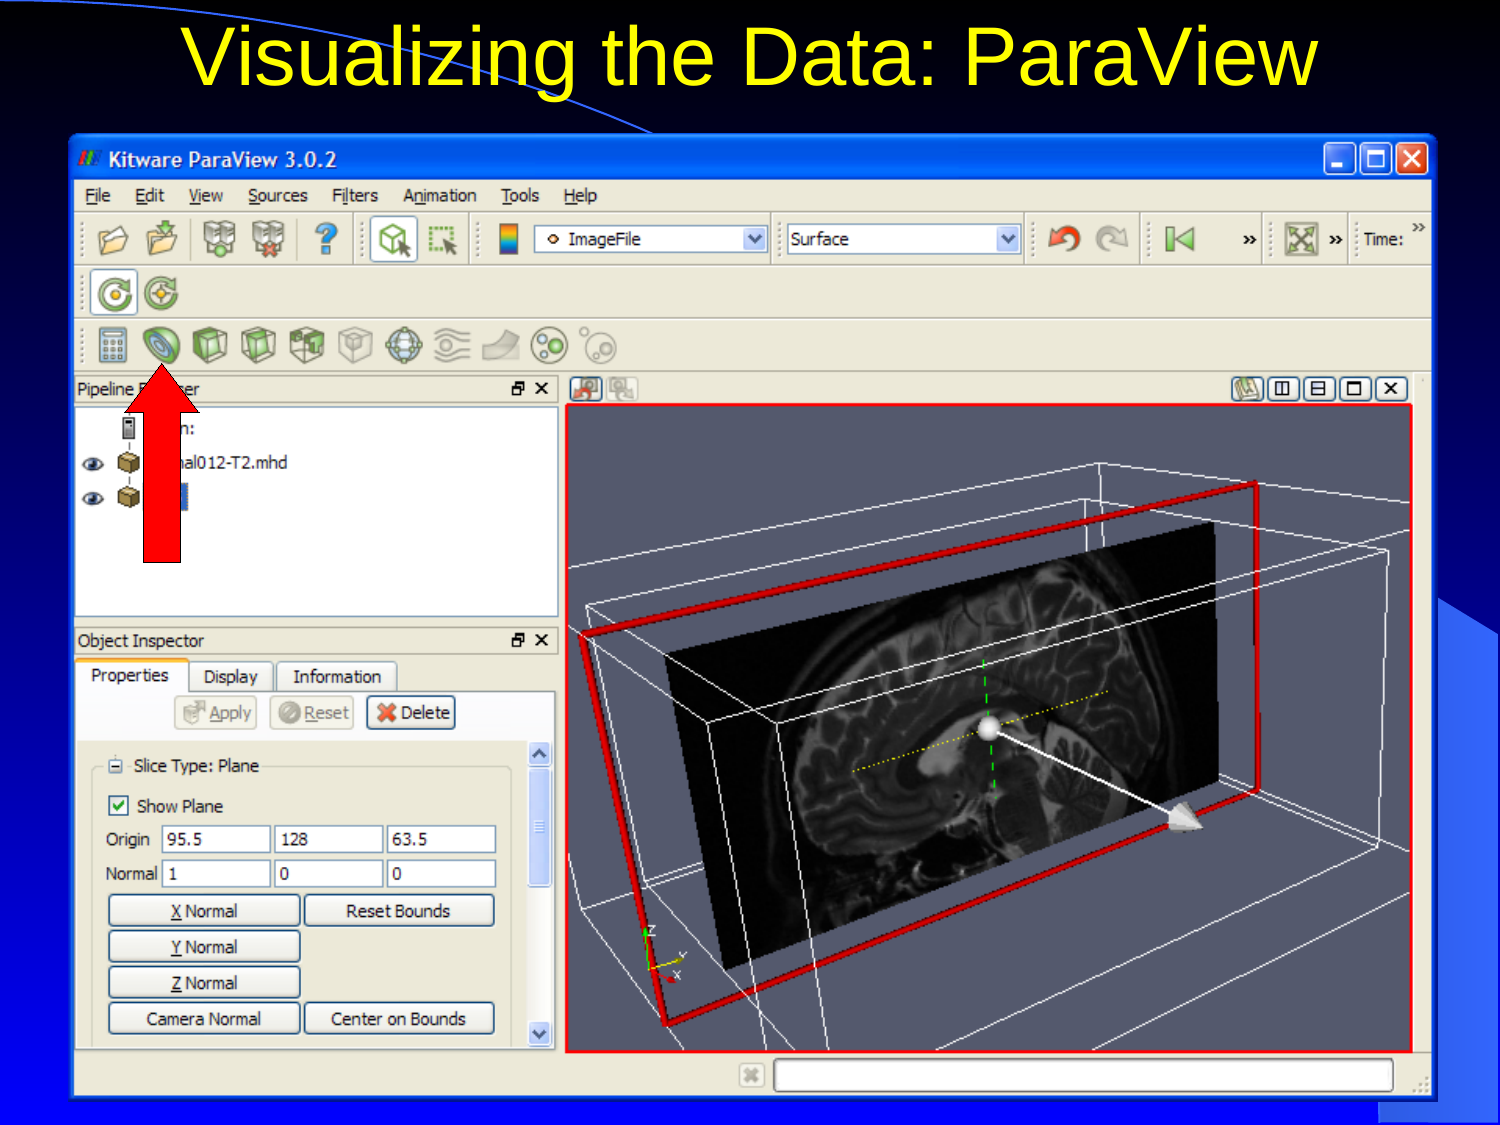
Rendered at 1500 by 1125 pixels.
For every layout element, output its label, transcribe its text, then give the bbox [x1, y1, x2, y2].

picture [68, 133, 1438, 1102]
title Visualizing the Data: ParaView [112, 5, 1388, 114]
text_box [124, 363, 200, 563]
